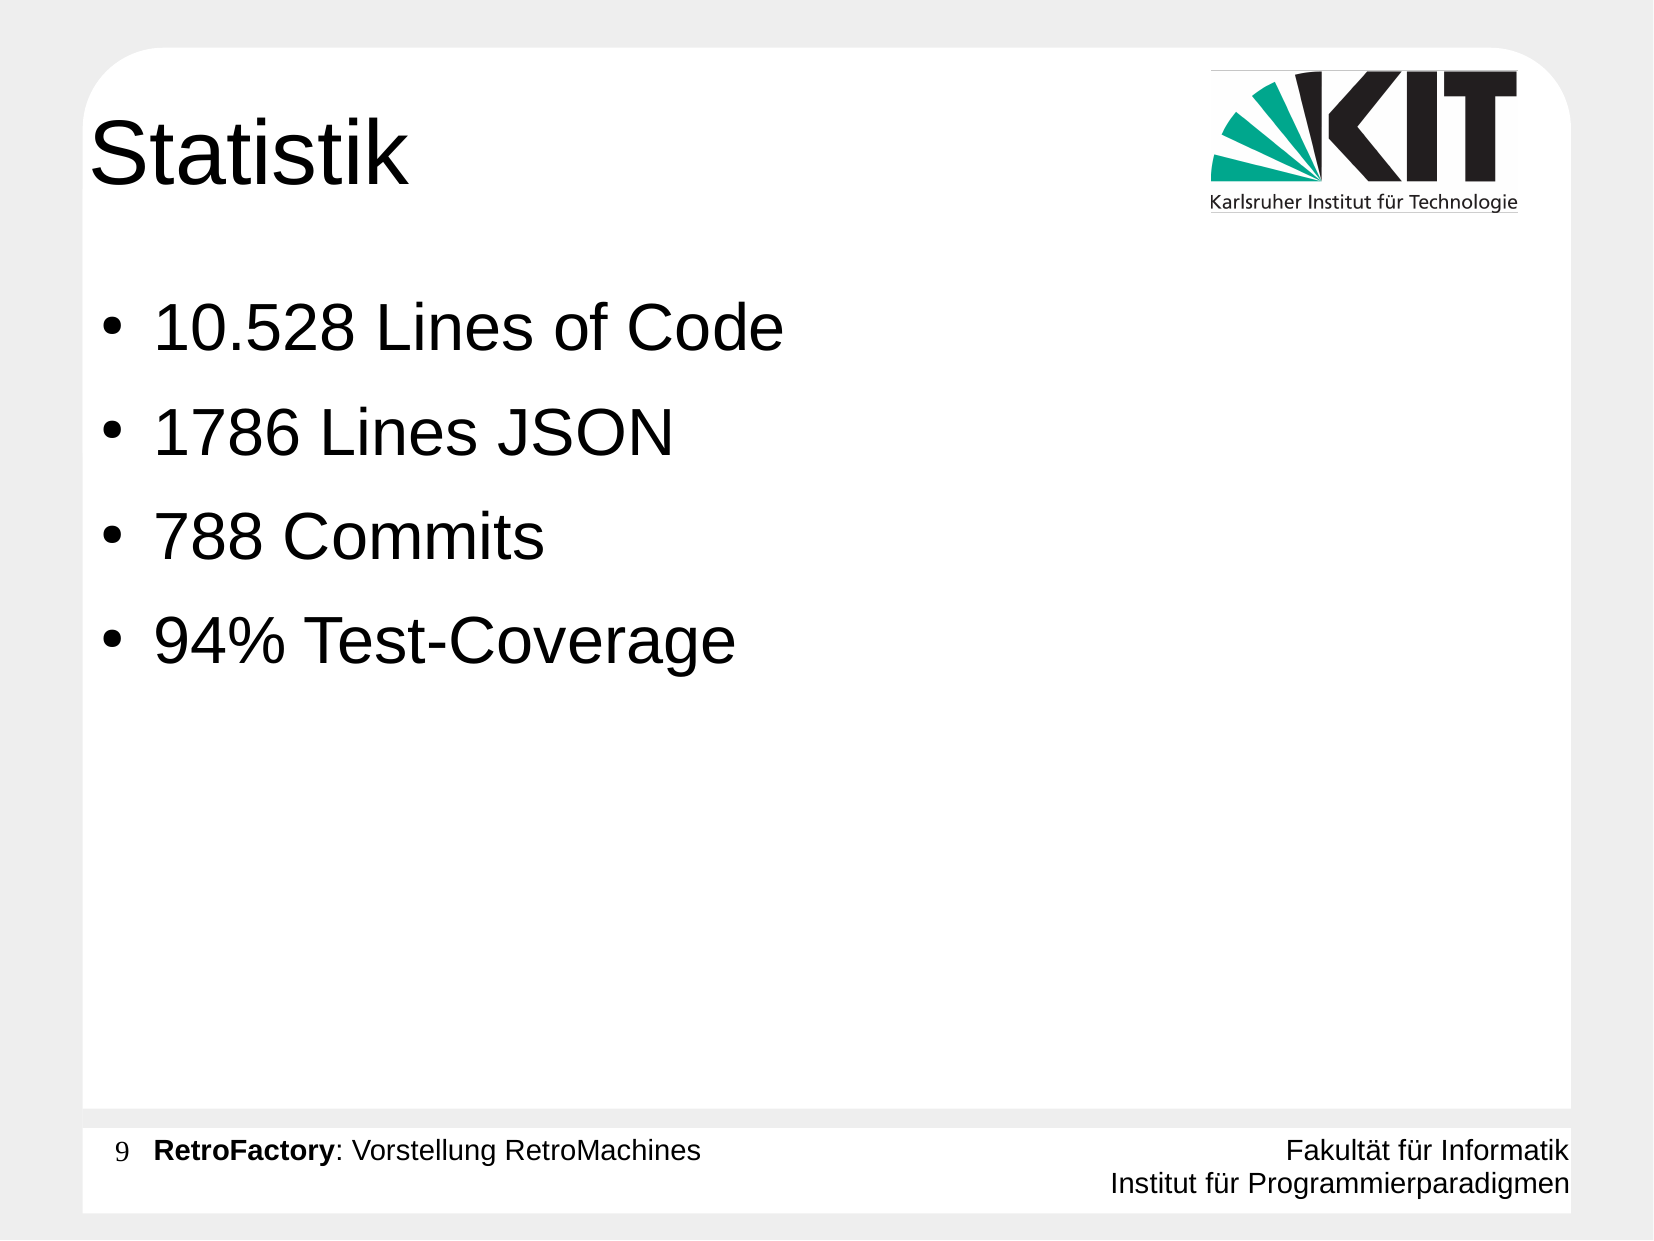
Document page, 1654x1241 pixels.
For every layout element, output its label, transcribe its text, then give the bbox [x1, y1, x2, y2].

list 10.528 Lines of Code 1786 Lines JSON 788 Commits 94% Test-Coverage [82, 290, 1571, 1109]
picture [1329, 70, 1518, 213]
title Statistik [88, 49, 1329, 257]
